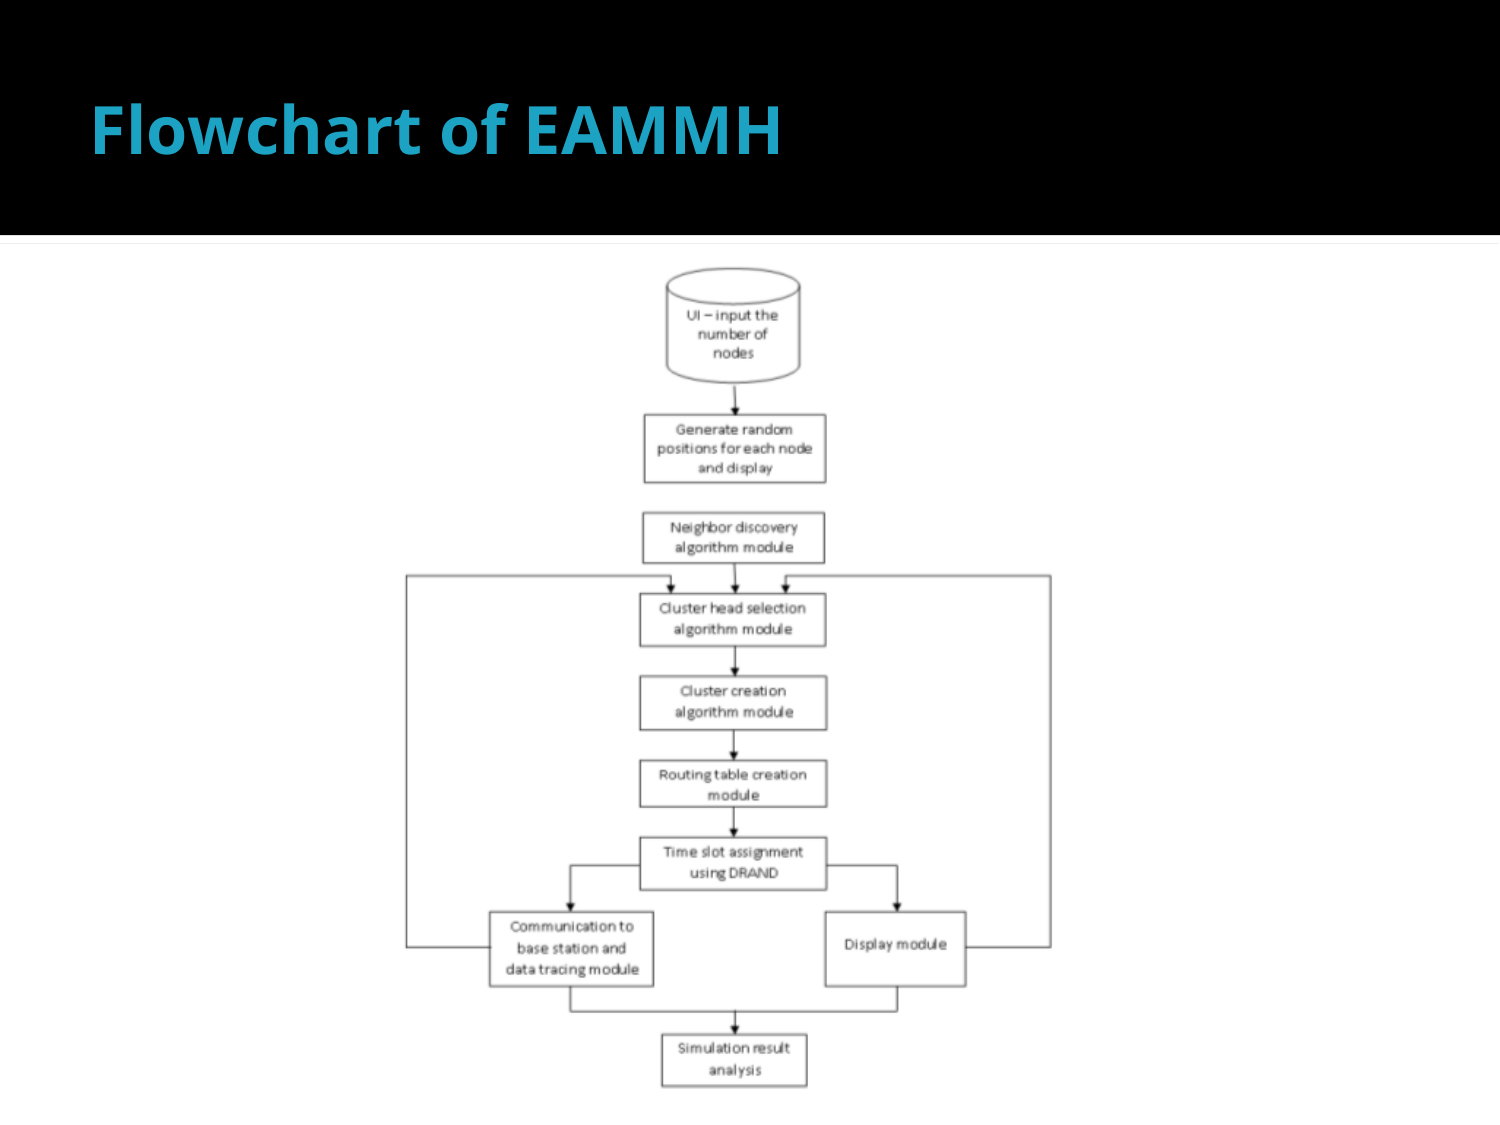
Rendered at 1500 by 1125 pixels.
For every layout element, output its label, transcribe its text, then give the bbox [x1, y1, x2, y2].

picture [200, 255, 1264, 1111]
title Flowchart of EAMMH [75, 24, 1426, 231]
